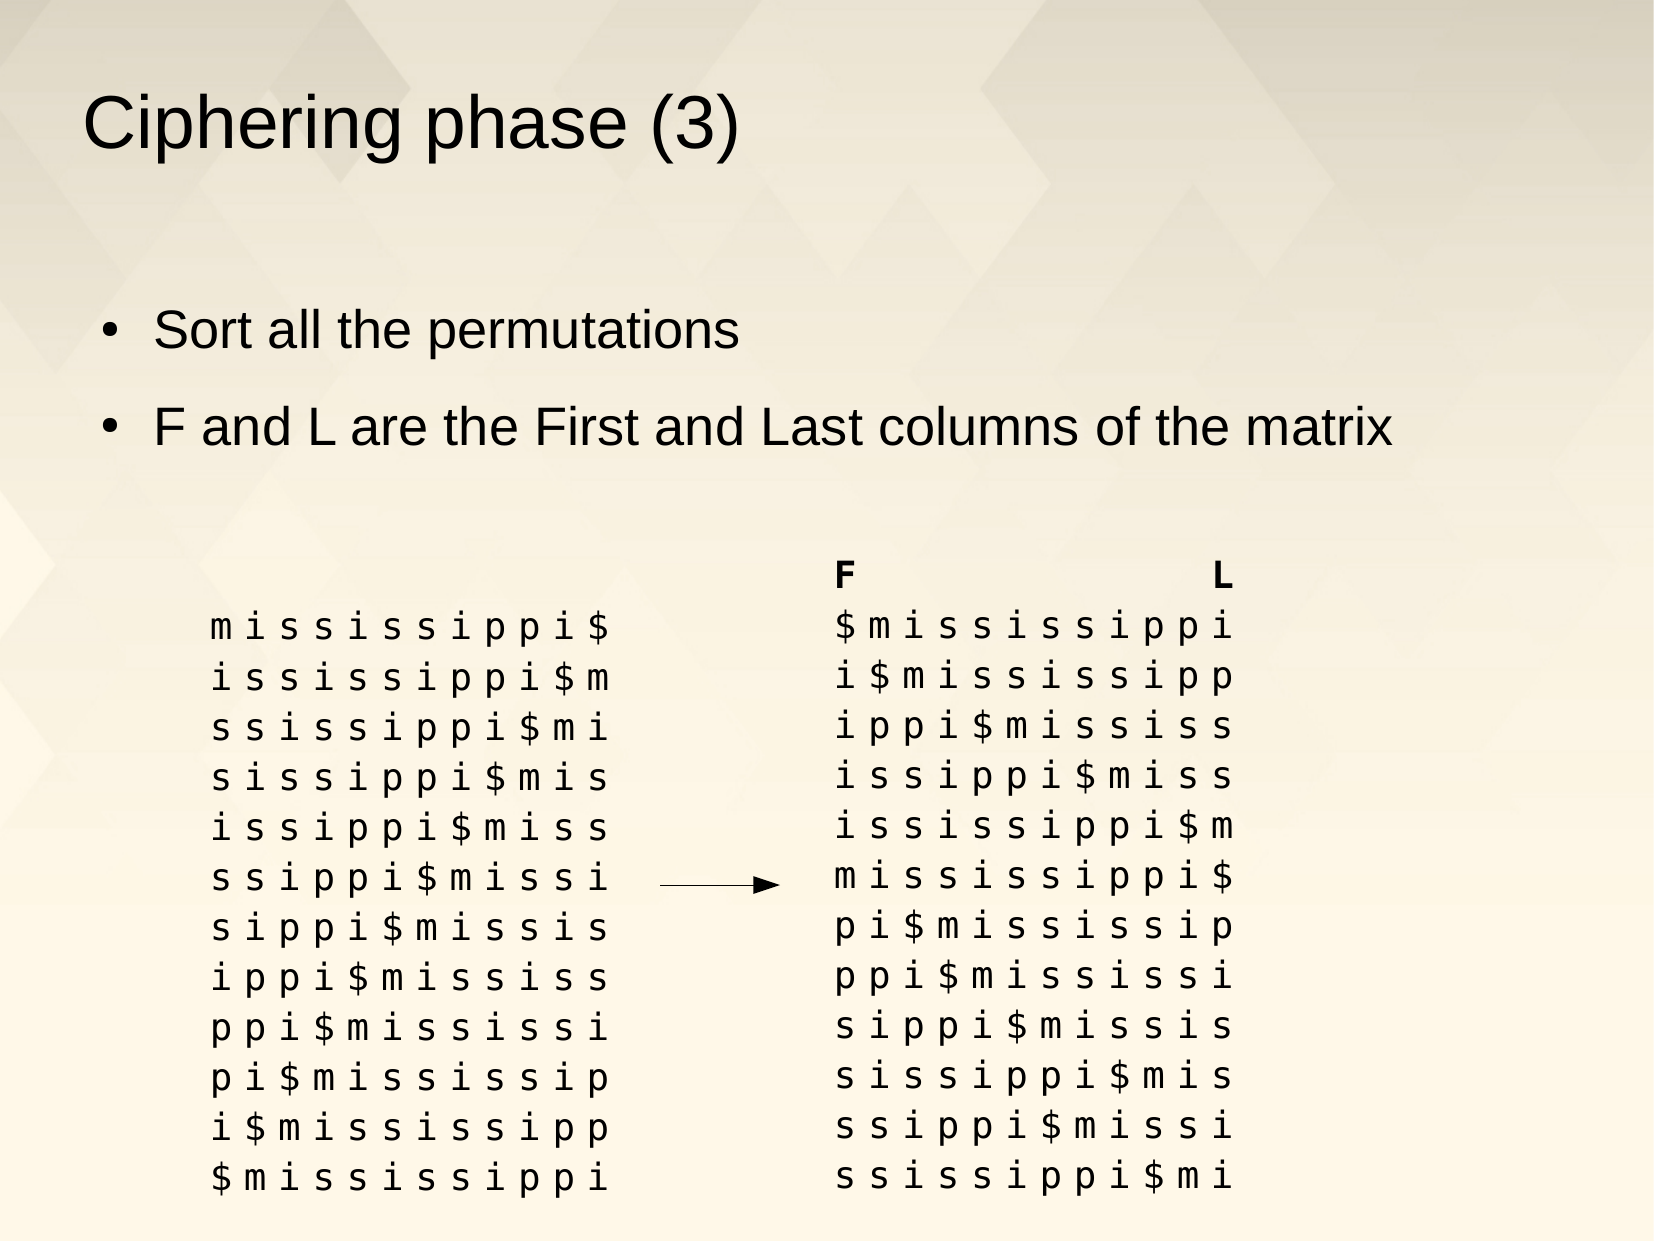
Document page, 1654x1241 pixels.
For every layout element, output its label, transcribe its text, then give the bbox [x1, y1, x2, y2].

list Sort all the permutations F and L are the First and Last columns of the matrix [82, 300, 1571, 1070]
text_box mississippi$ ississippi$m ssissippi$mi sissippi$mis issippi$miss ssippi$missi sippi$missis ippi$mississ ppi$mississi pi$mississip i$mississipp $mississippi [195, 591, 706, 1201]
title Ciphering phase (3) [82, 49, 1571, 196]
picture [0, 0, 1654, 1241]
text_box F L $mississippi i$mississipp ippi$mississ issippi$miss ississippi$m mississippi$ pi$mississip ppi$mississi sippi$missis sissippi$mis ssippi$missi ssissippi$mi [819, 540, 1330, 1199]
